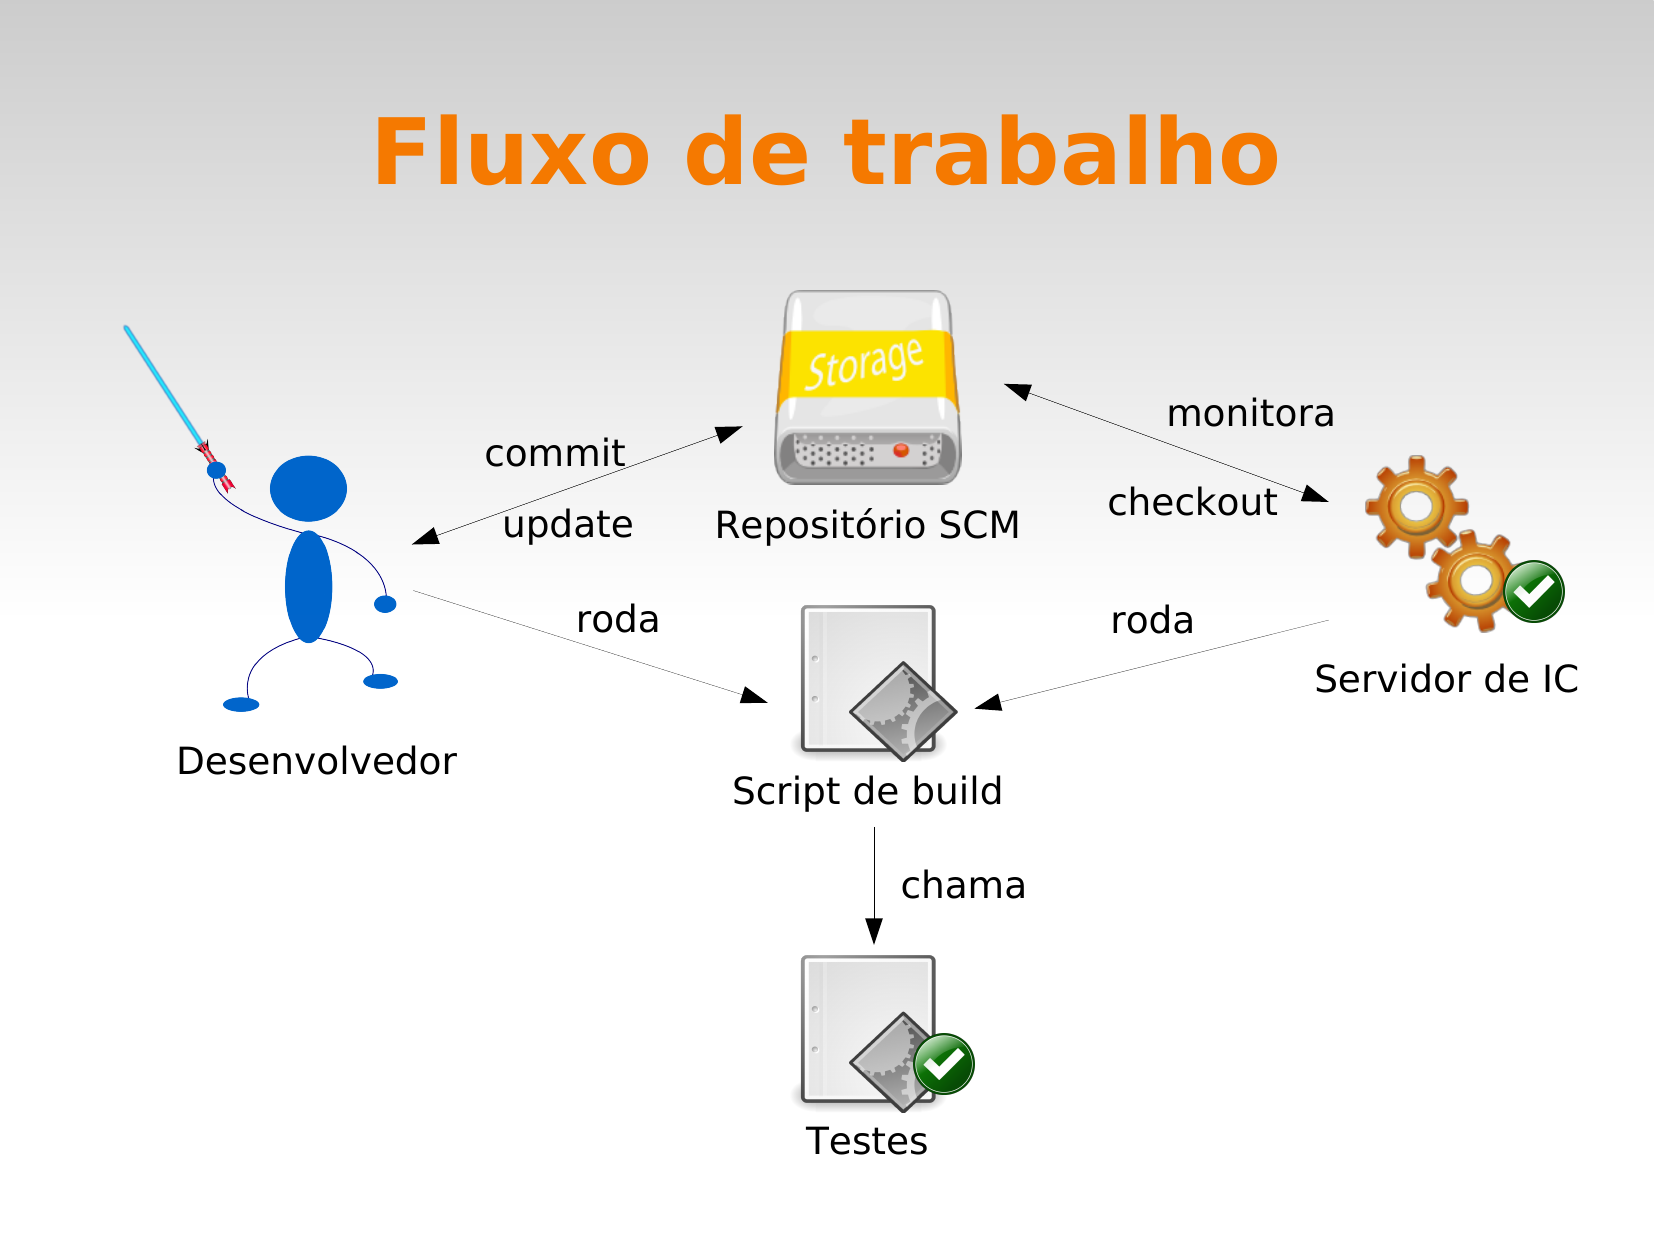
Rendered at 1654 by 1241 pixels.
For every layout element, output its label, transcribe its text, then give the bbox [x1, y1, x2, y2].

text_box checkout [1092, 473, 1277, 532]
text_box Script de build [717, 762, 1019, 821]
text_box commit [469, 424, 650, 484]
text_box roda [561, 590, 668, 649]
text_box Servidor de IC [1299, 650, 1568, 709]
picture [774, 290, 962, 485]
text_box Repositório SCM [699, 496, 1006, 556]
text_box roda [1095, 591, 1203, 650]
text_box update [487, 495, 668, 555]
picture [778, 944, 975, 1113]
text_box checkout [1253, 473, 1277, 482]
picture [116, 319, 428, 732]
picture [1365, 455, 1565, 633]
text_box Desenvolvedor [161, 732, 445, 792]
text_box monitora [1151, 383, 1335, 443]
text_box chama [885, 856, 1030, 915]
text_box Testes [791, 1112, 946, 1172]
picture [778, 594, 958, 762]
title Fluxo de trabalho [82, 49, 1571, 257]
text_box commit [585, 460, 650, 484]
